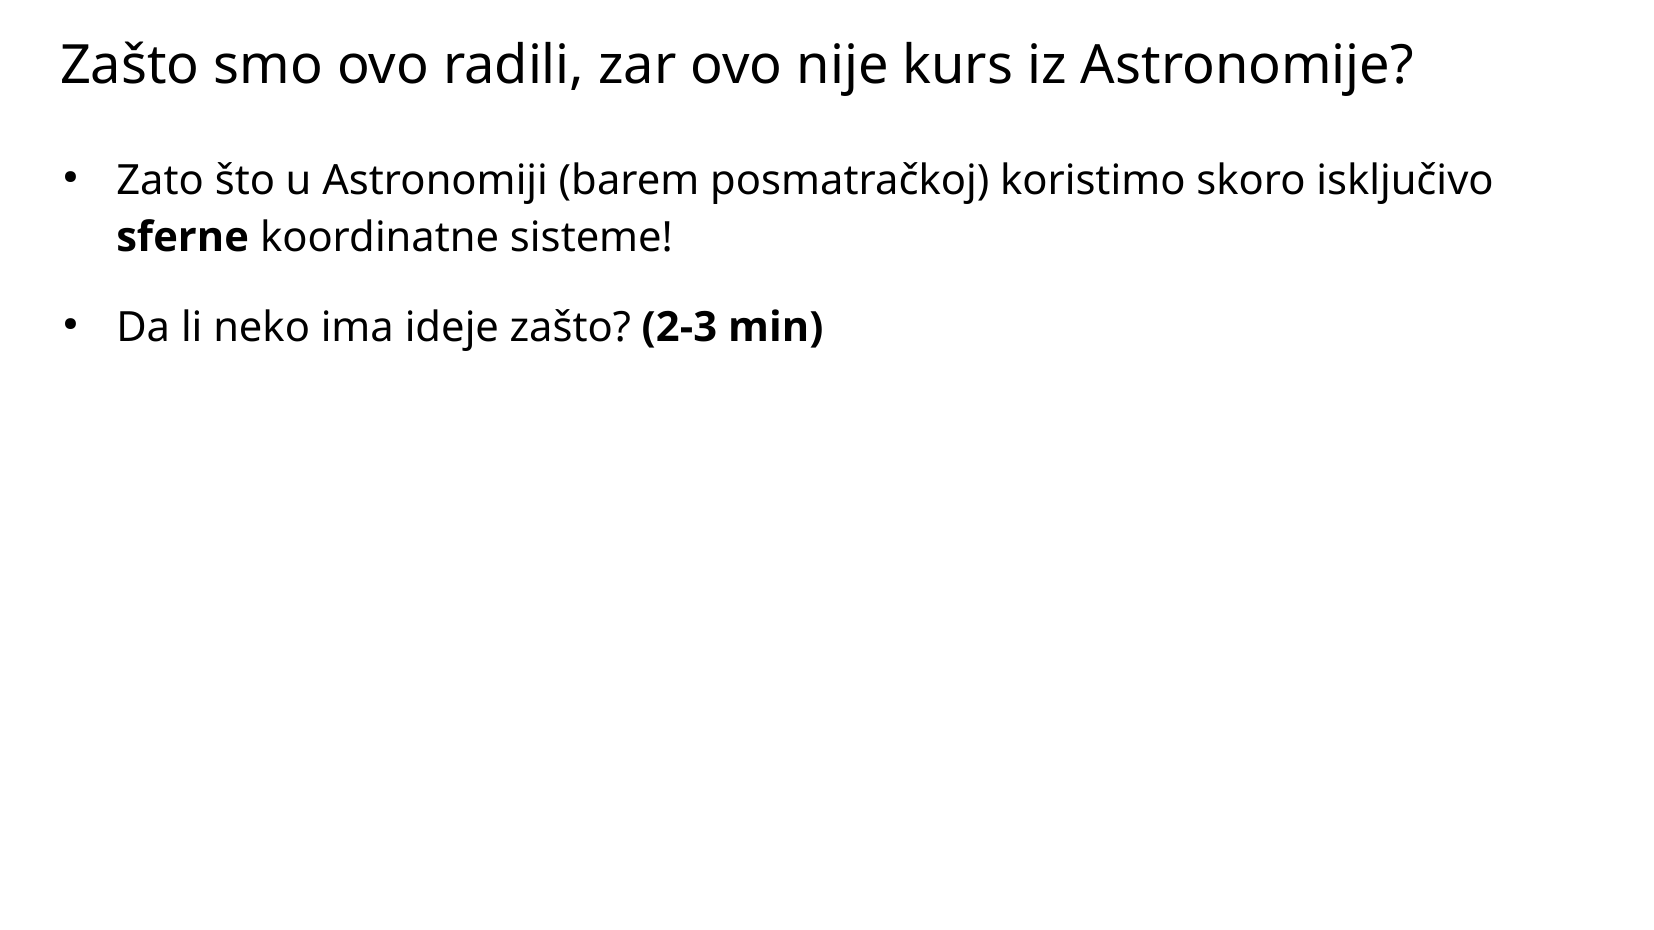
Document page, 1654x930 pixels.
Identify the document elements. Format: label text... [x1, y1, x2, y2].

list Zato što u Astronomiji (barem posmatračkoj) koristimo skoro isključivo sferne koordinatne sisteme! Da li neko ima ideje zašto? (2-3 min) [45, 149, 1635, 880]
title Zašto smo ovo radili, zar ovo nije kurs iz Astronomije? [59, 13, 1648, 113]
